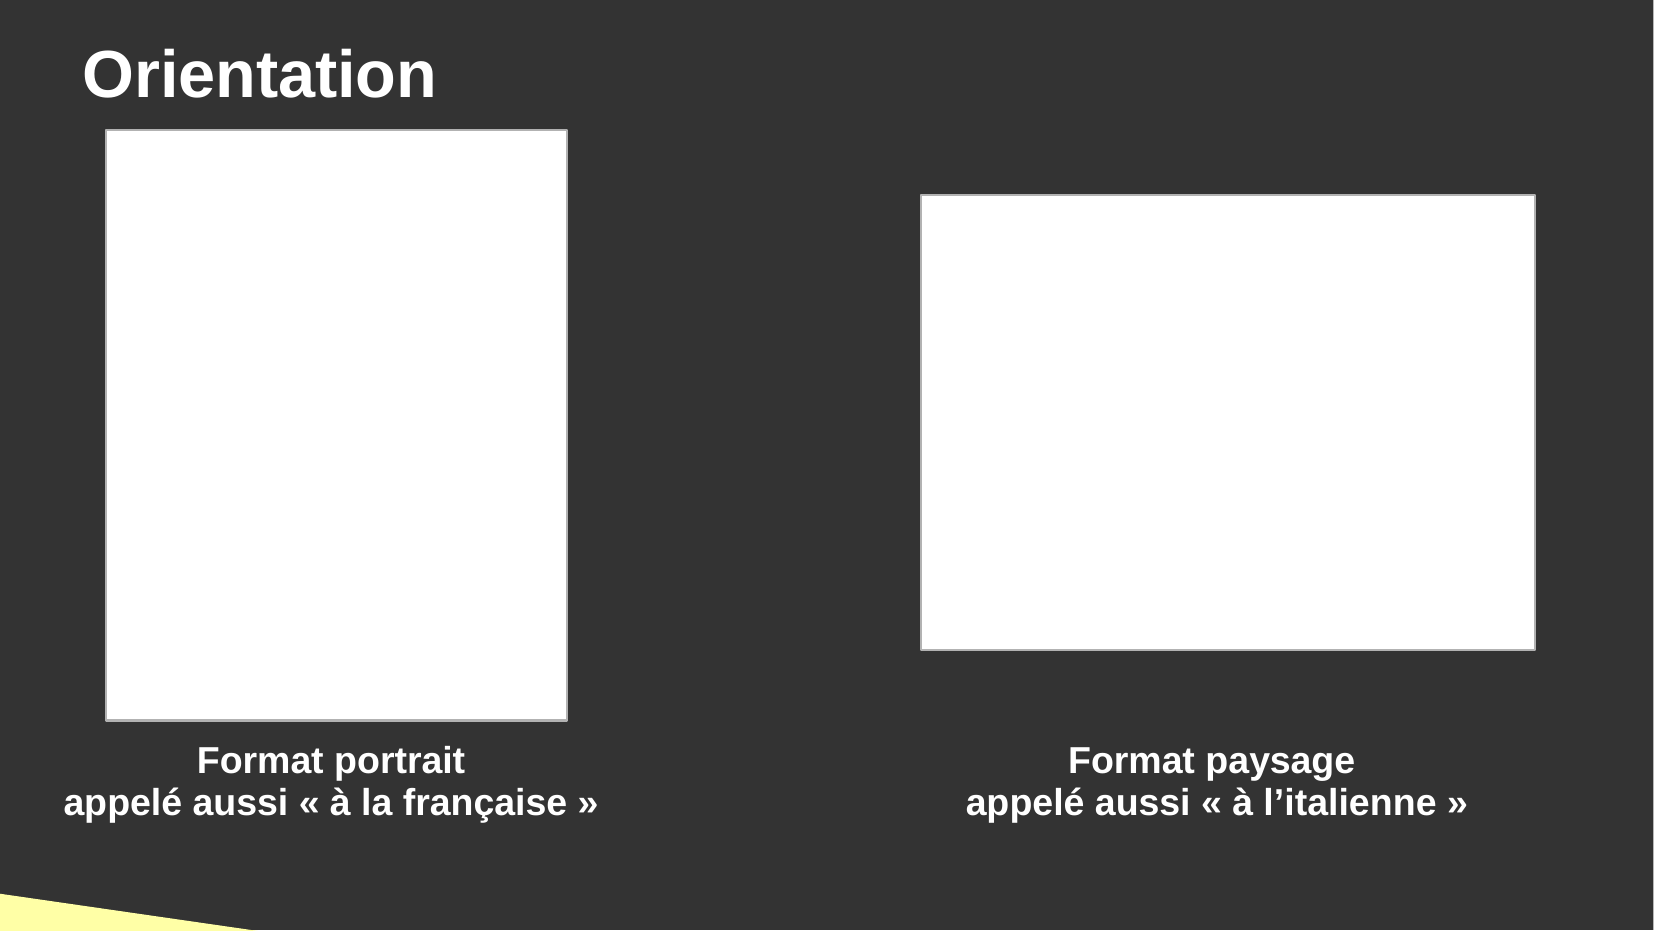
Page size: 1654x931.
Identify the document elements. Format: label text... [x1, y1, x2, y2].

text_box Format paysage appelé aussi « à l’italienne » [922, 732, 1512, 832]
text_box [106, 129, 567, 721]
title Orientation [82, 37, 1571, 122]
text_box [921, 194, 1536, 650]
text_box [0, 893, 259, 931]
text_box Format portrait appelé aussi « à la française » [36, 732, 626, 832]
